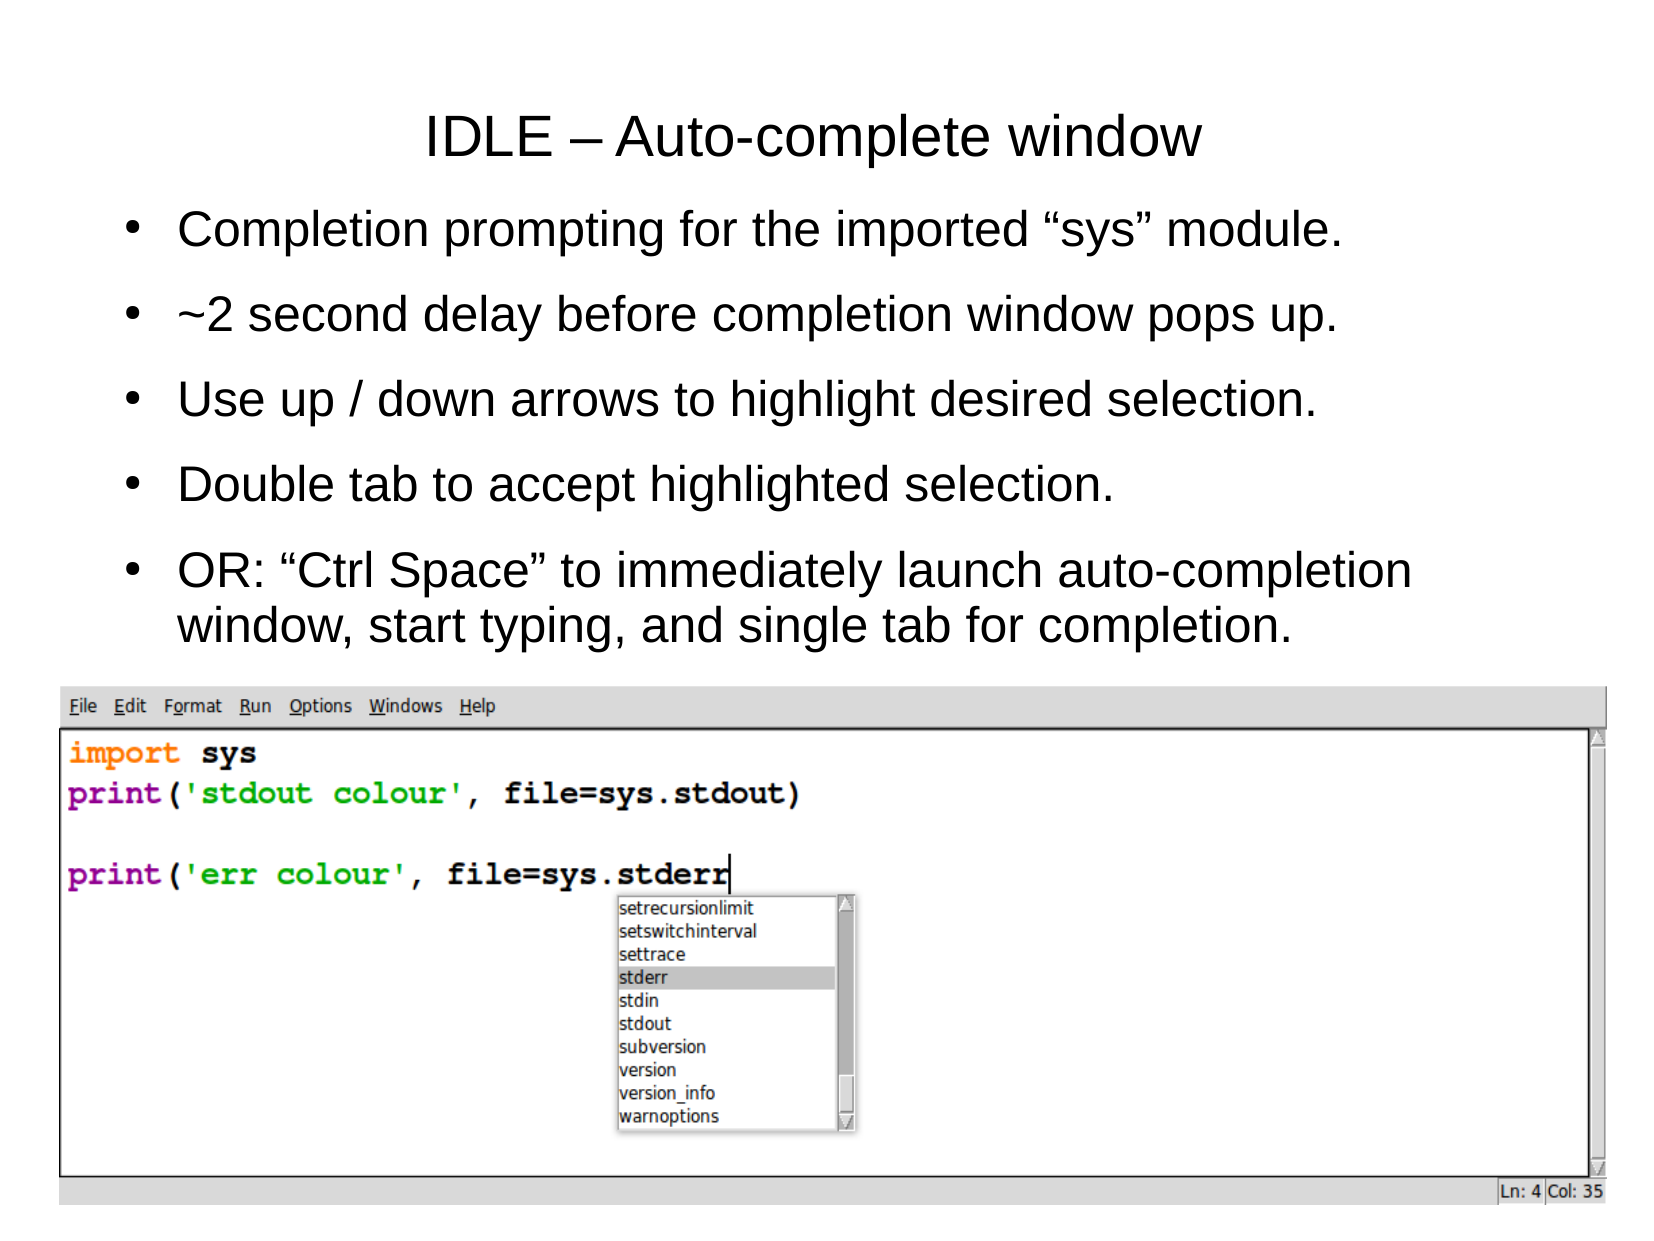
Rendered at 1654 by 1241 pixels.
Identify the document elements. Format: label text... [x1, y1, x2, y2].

picture [59, 685, 1607, 1205]
list Completion prompting for the imported “sys” module. ~2 second delay before completion window pops up. Use up / down arrows to highlight desired selection. Double tab to accept highlighted selection. OR: “Ctrl Space” to immediately launch auto-completion window, start typing, and single tab for completion. [106, 200, 1562, 685]
title IDLE – Auto-complete window [82, 49, 1571, 201]
